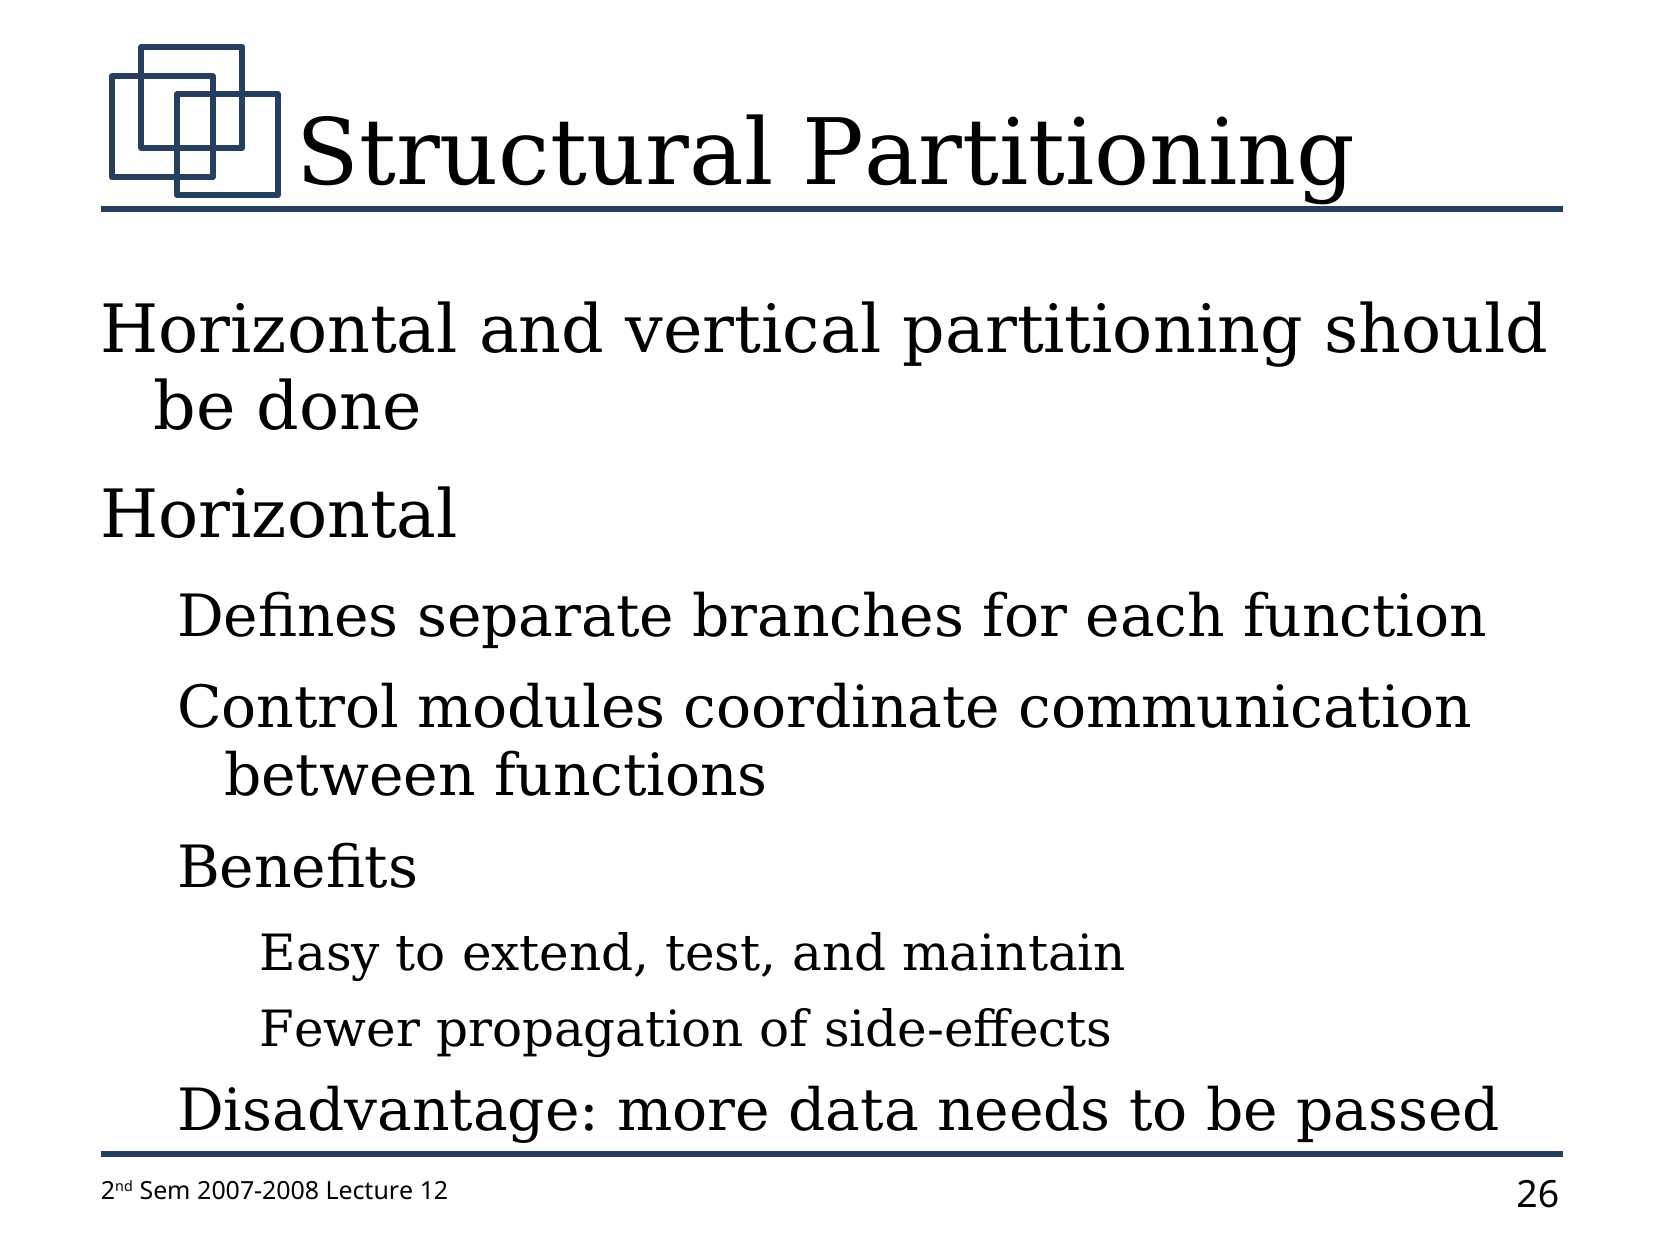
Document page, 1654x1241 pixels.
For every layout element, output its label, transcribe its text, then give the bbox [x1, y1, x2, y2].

list Horizontal and vertical partitioning should be done Horizontal Defines separate branches for each function Control modules coordinate communication between functions Benefits Easy to extend, test, and maintain Fewer propagation of side-effects Disadvantage: more data needs to be passed [82, 290, 1571, 1145]
title Structural Partitioning [82, 49, 1571, 257]
